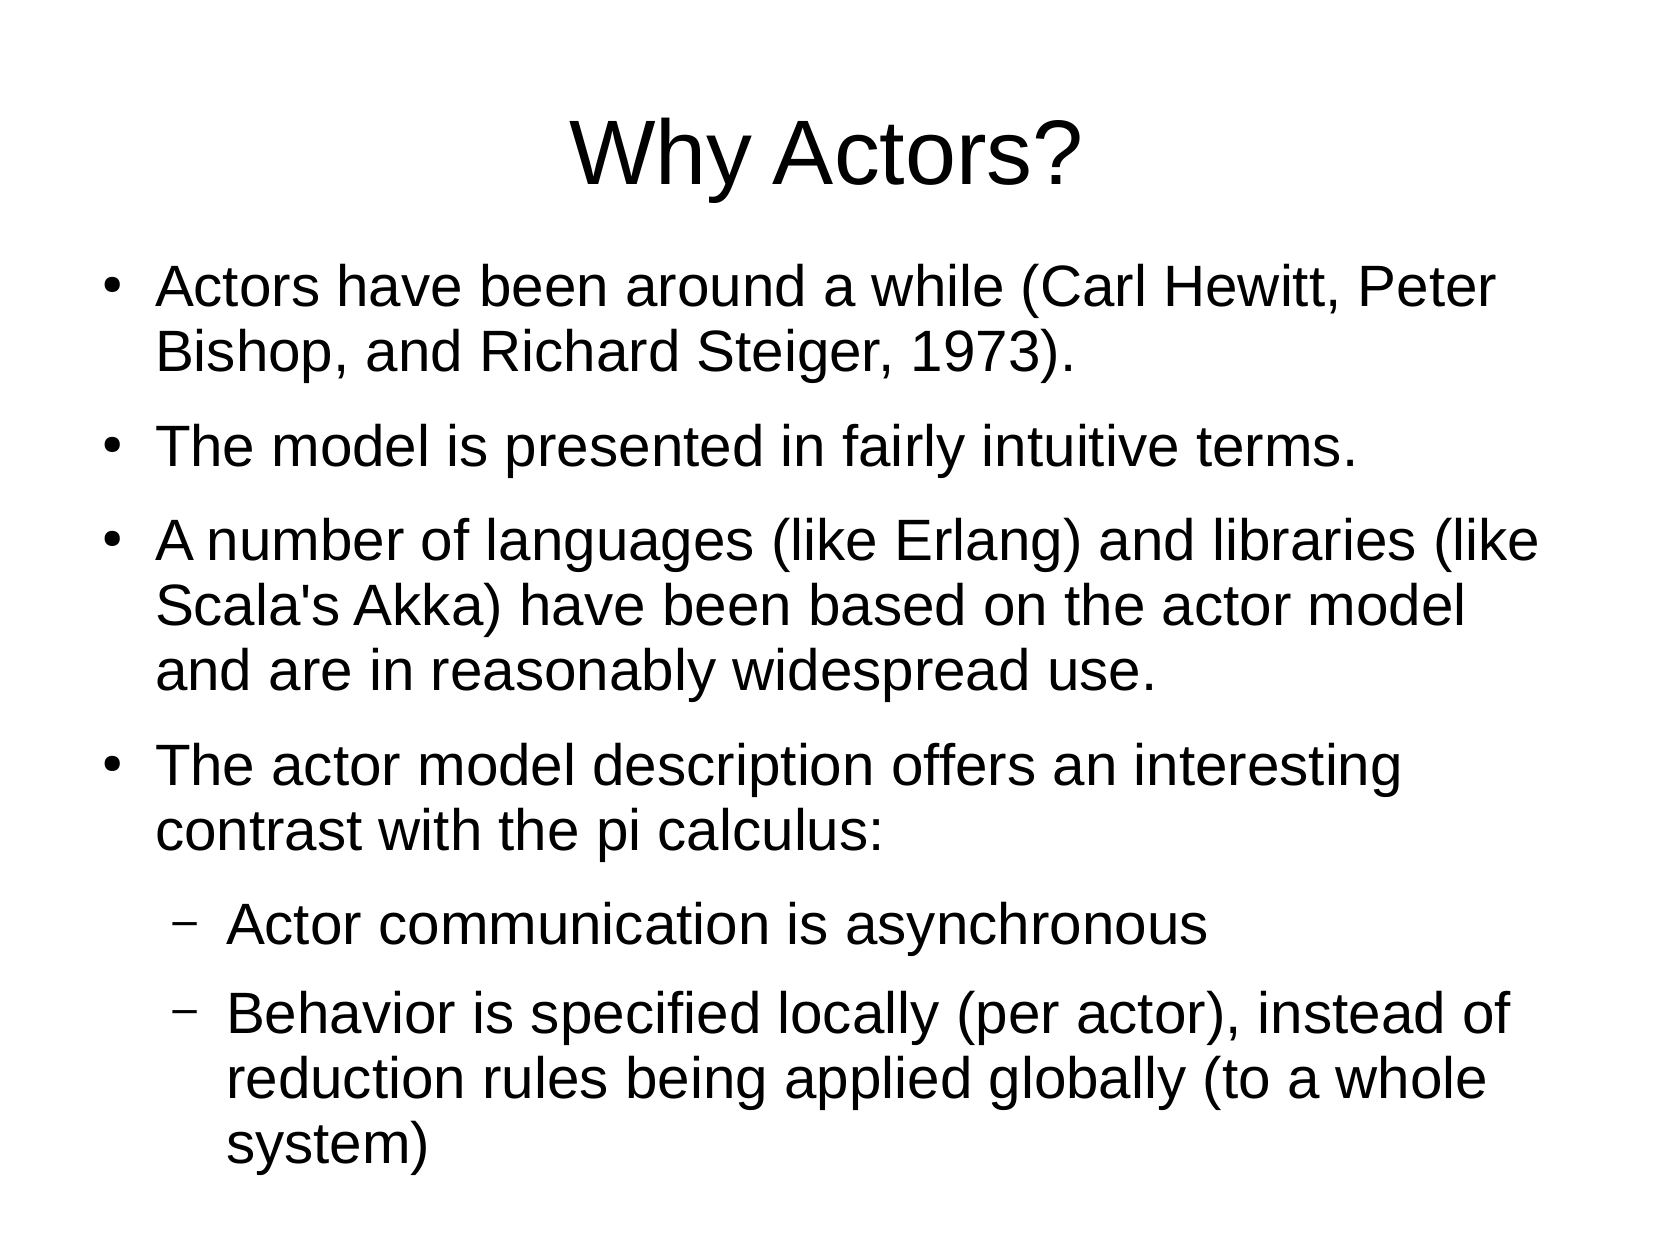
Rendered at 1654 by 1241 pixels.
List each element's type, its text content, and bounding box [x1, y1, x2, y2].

list Actors have been around a while (Carl Hewitt, Peter Bishop, and Richard Steiger, 1973). The model is presented in fairly intuitive terms. A number of languages (like Erlang) and libraries (like Scala's Akka) have been based on the actor model and are in reasonably widespread use. The actor model description offers an interesting contrast with the pi calculus: Actor communication is asynchronous Behavior is specified locally (per actor), instead of reduction rules being applied globally (to a whole system) [84, 254, 1573, 1174]
title Why Actors? [82, 49, 1571, 257]
